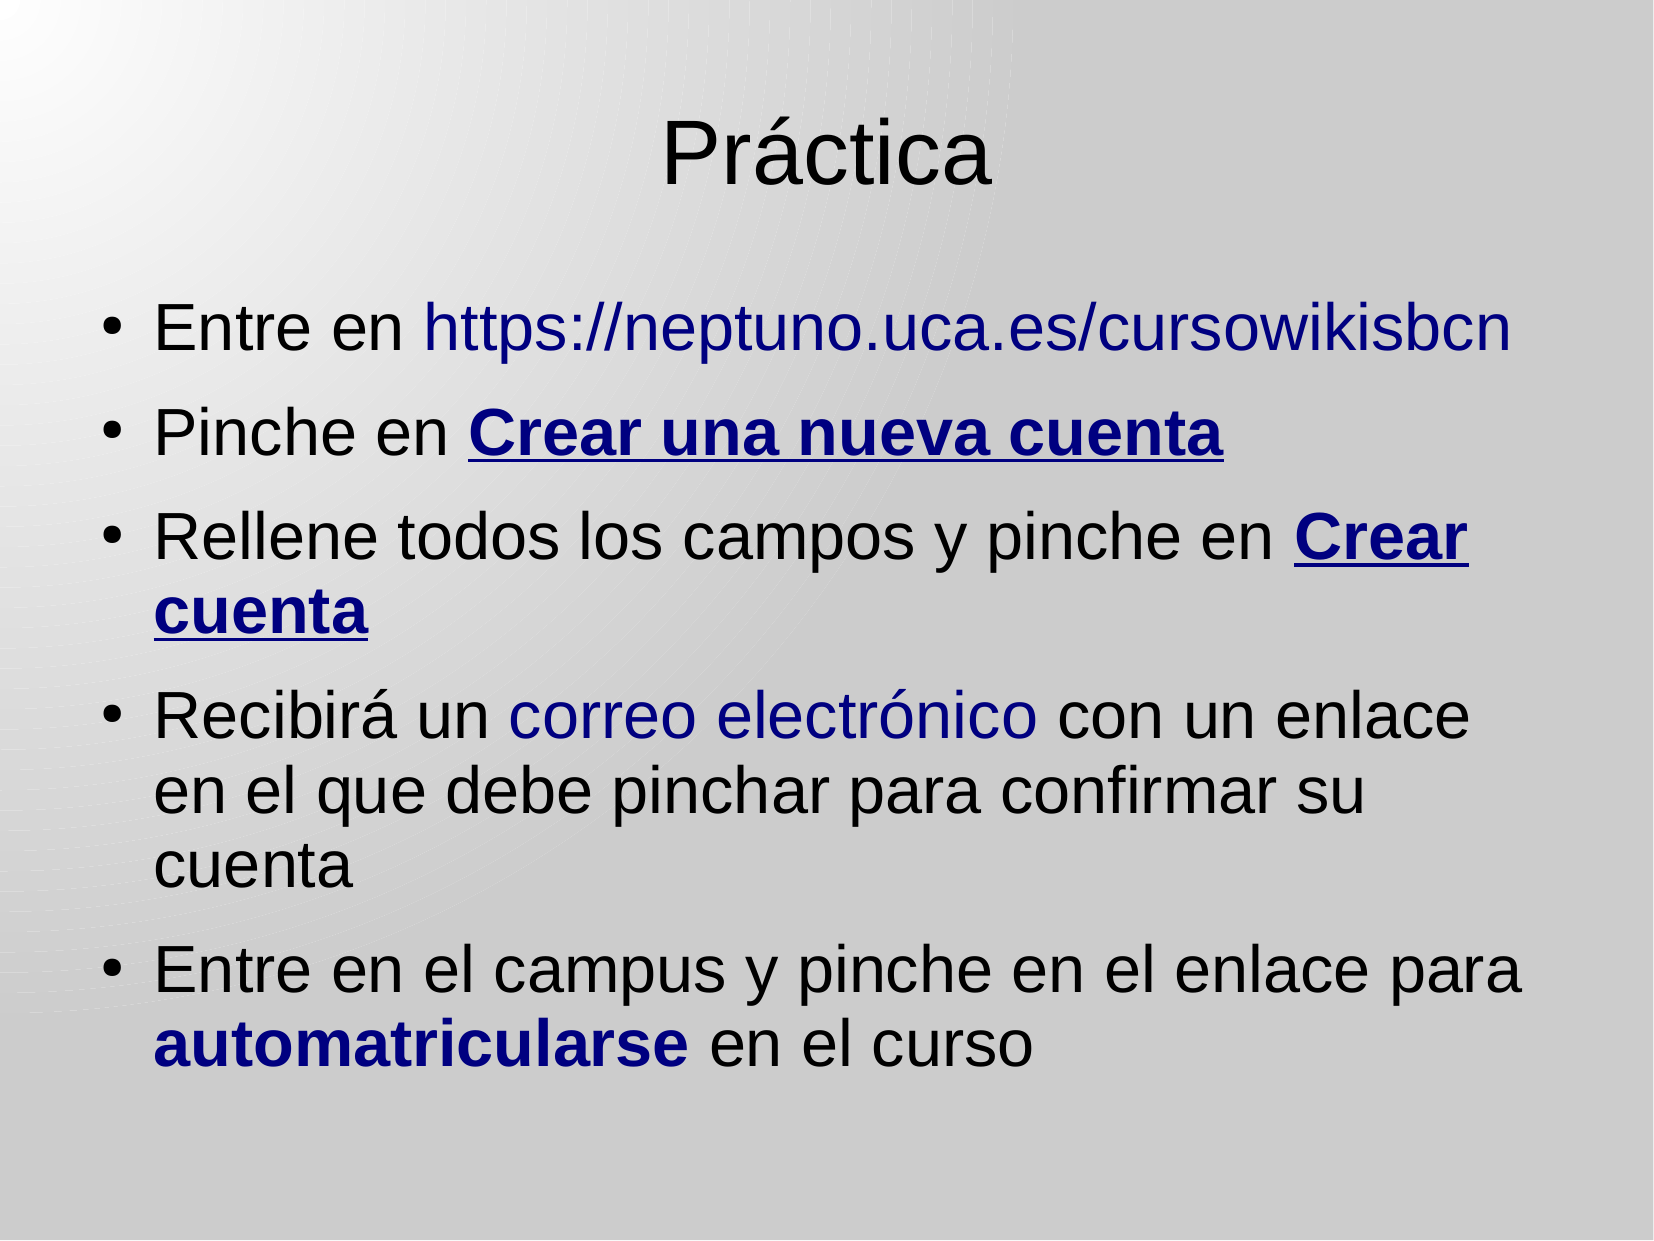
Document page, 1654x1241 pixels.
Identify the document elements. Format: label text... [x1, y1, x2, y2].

title Práctica [82, 49, 1571, 257]
list Entre en https://neptuno.uca.es/cursowikisbcn Pinche en Crear una nueva cuenta Rellene todos los campos y pinche en Crear cuenta Recibirá un correo electrónico con un enlace en el que debe pinchar para confirmar su cuenta Entre en el campus y pinche en el enlace para automatricularse en el curso [82, 290, 1538, 1123]
